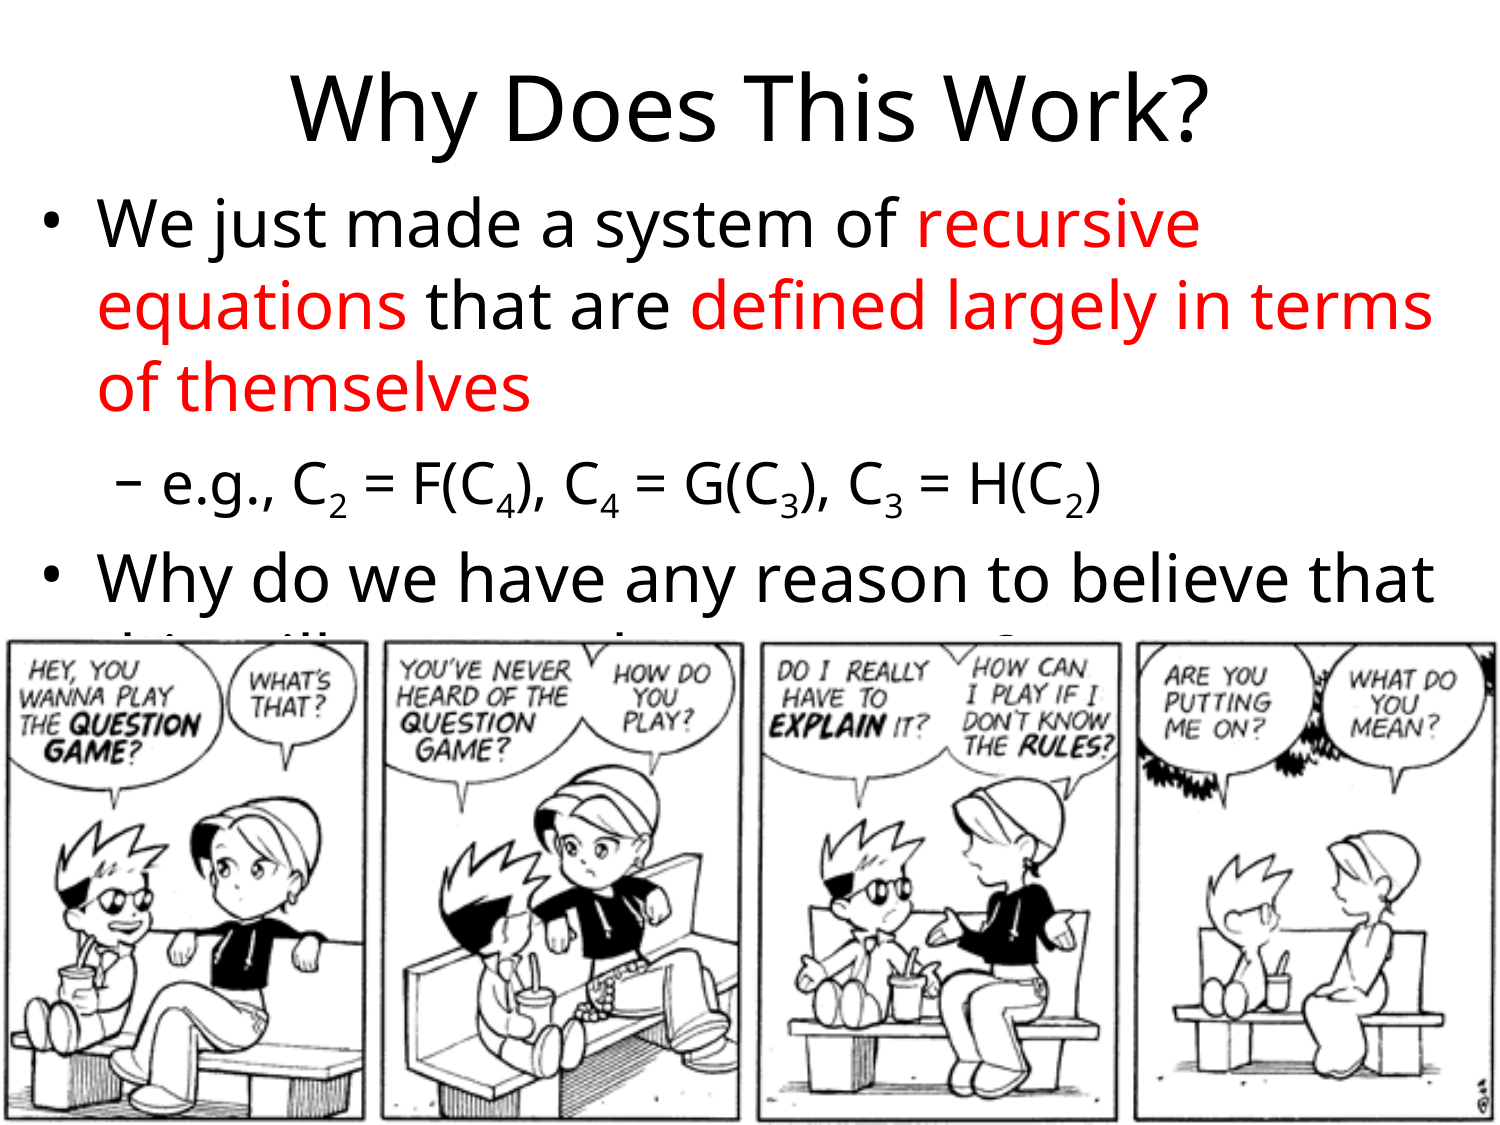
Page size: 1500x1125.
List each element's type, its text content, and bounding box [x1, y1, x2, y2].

title Why Does This Work? [24, 12, 1476, 174]
list We just made a system of recursive equations that are defined largely in terms of themselves e.g., C2 = F(C4), C4 = G(C3), C3 = H(C2) Why do we have any reason to believe that this will get us what we want? [24, 174, 1476, 636]
picture [0, 636, 1500, 1125]
